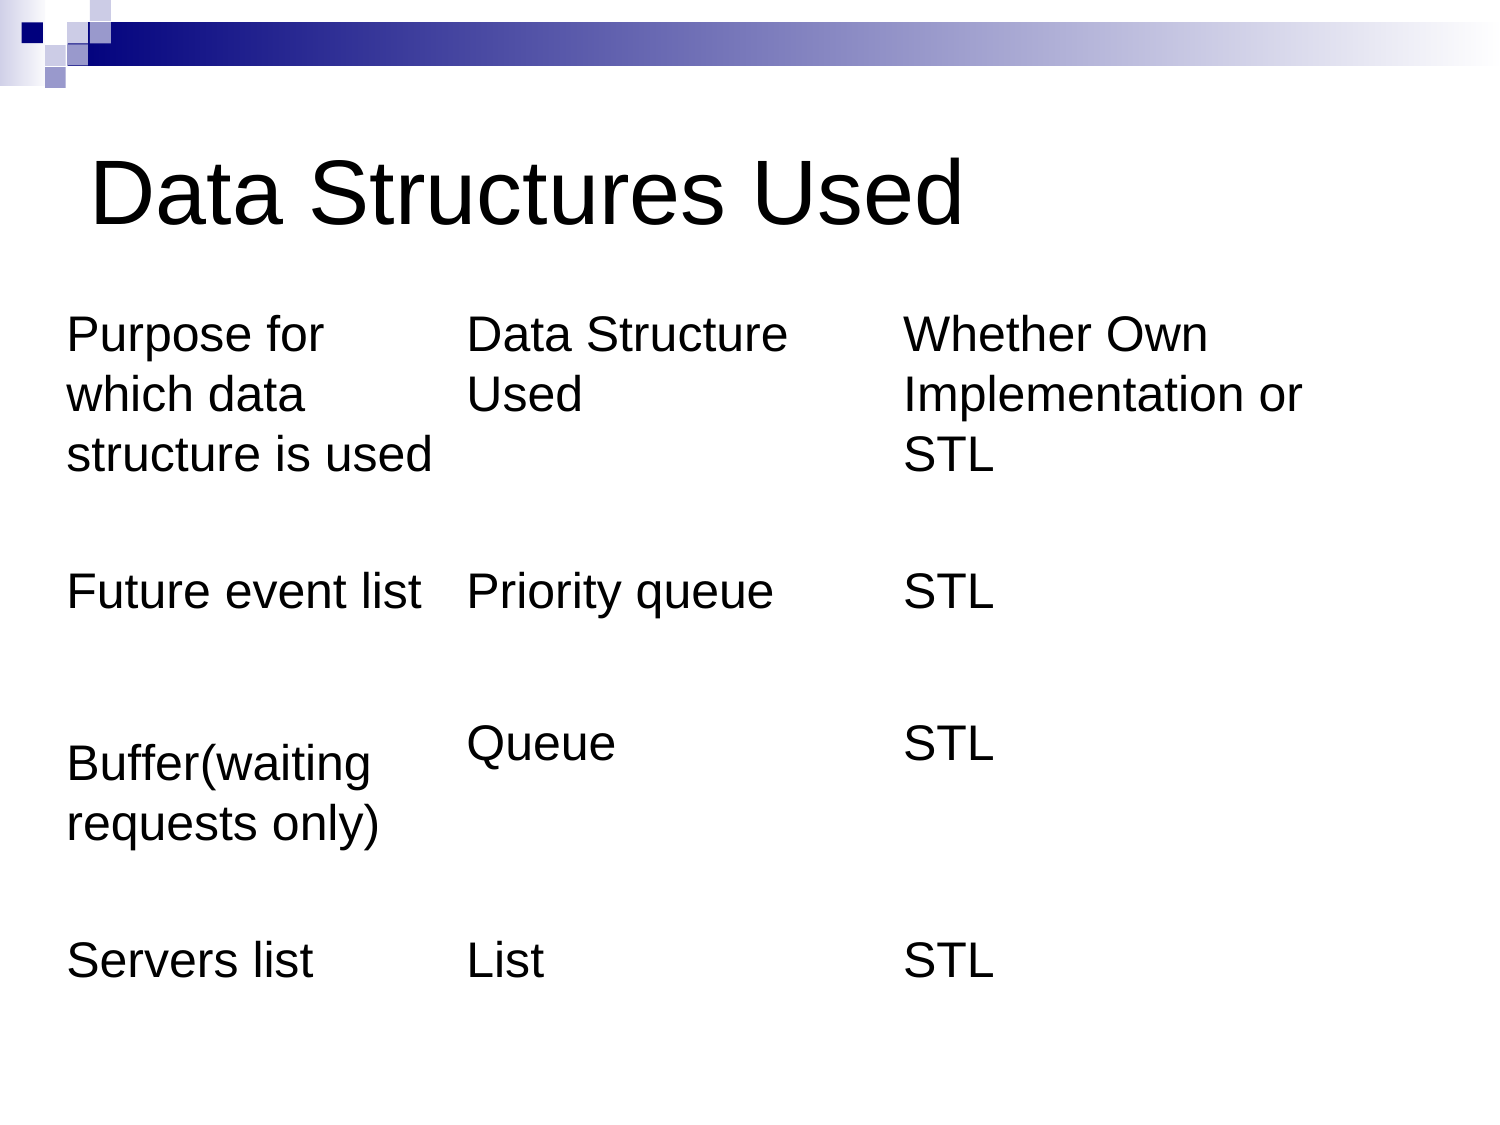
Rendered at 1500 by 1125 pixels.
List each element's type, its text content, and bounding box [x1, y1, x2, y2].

table_cell STL [888, 641, 1377, 858]
table_cell Servers list [52, 858, 452, 1010]
table_cell STL [888, 489, 1377, 641]
table_cell Future event list [52, 489, 452, 641]
table_cell Queue [452, 641, 888, 858]
table_cell STL [888, 858, 1377, 1010]
table_header Data Structure Used [452, 212, 888, 489]
table_cell Buffer(waiting requests only) [52, 641, 452, 858]
title Data Structures Used [75, 75, 1426, 301]
table_header Purpose for which data structure is used [52, 212, 452, 489]
table_cell Priority queue [452, 489, 888, 641]
table_cell List [452, 858, 888, 1010]
table_header Whether Own Implementation or STL [888, 212, 1377, 489]
